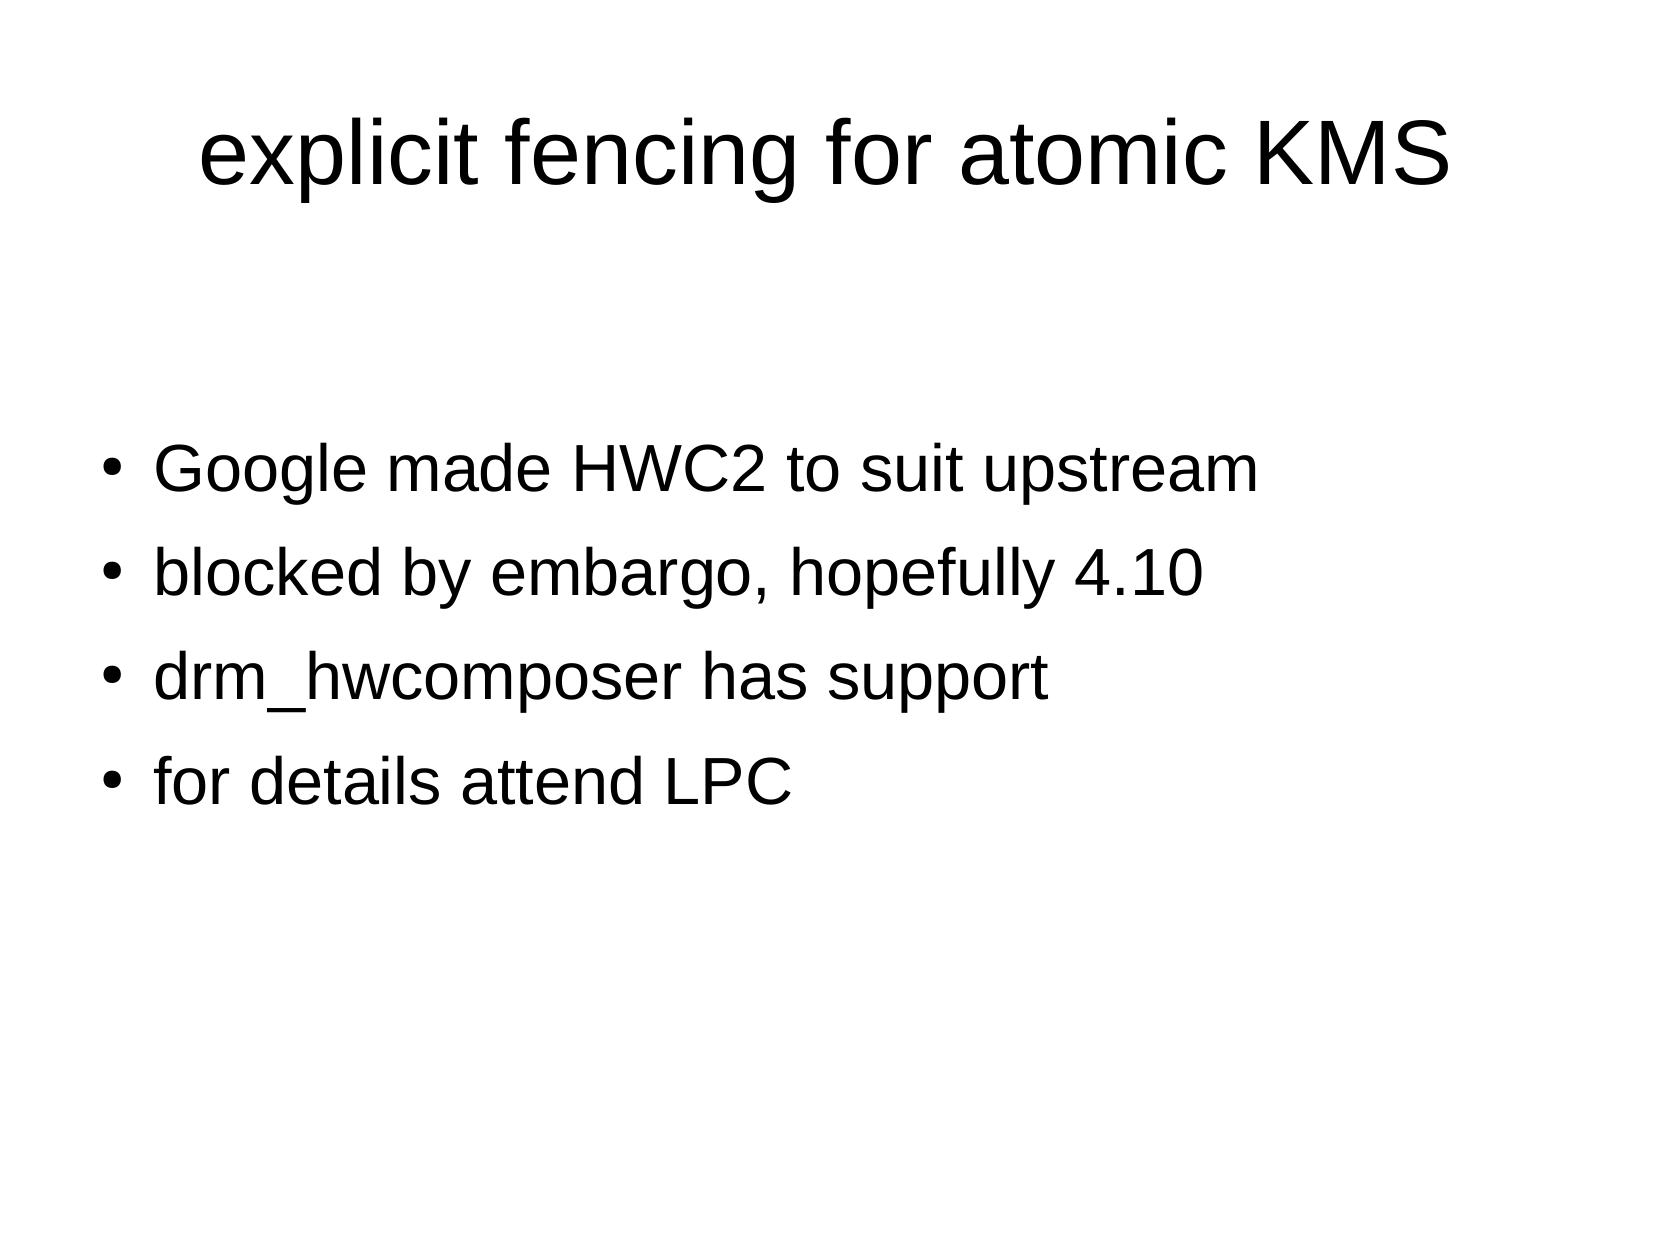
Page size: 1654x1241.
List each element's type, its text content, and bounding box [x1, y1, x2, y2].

title explicit fencing for atomic KMS [82, 49, 1571, 257]
list Google made HWC2 to suit upstream blocked by embargo, hopefully 4.10 drm_hwcomposer has support for details attend LPC [82, 431, 1571, 1021]
